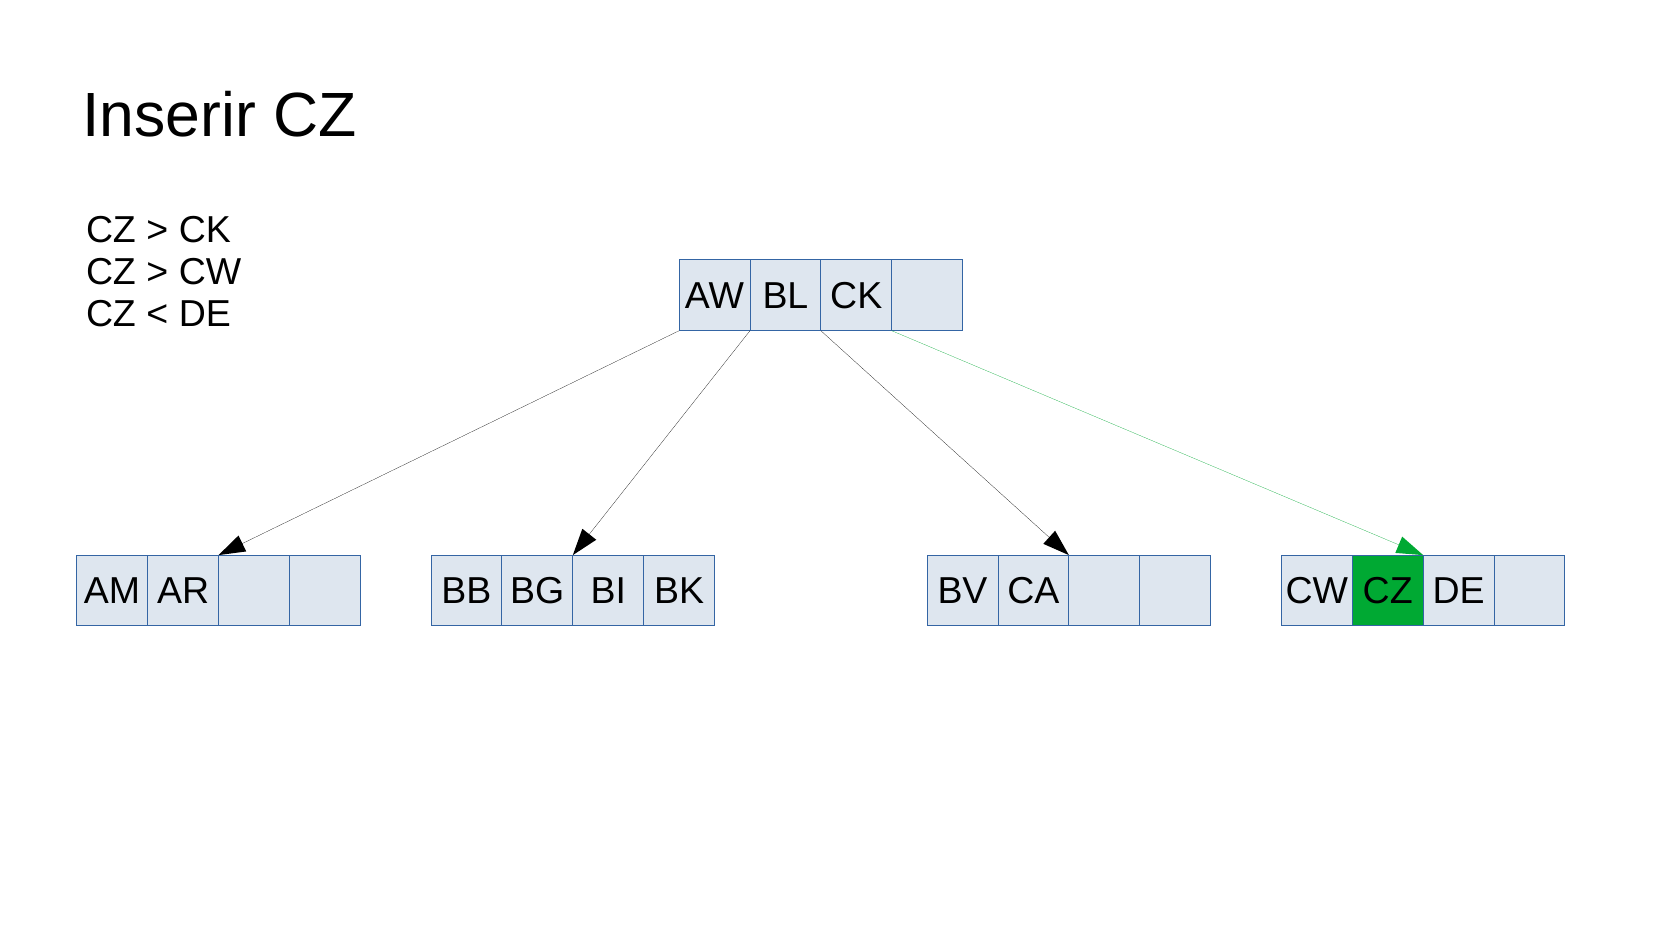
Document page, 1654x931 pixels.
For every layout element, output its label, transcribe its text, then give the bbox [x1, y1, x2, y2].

text_box [891, 259, 963, 331]
text_box BK [643, 555, 715, 626]
text_box CK [820, 259, 891, 331]
text_box CW [1281, 555, 1352, 626]
title Inserir CZ [82, 37, 1571, 193]
text_box BV [927, 555, 998, 626]
text_box BB [431, 555, 501, 626]
text_box AR [147, 555, 218, 626]
text_box AW [679, 259, 750, 331]
text_box [1494, 555, 1565, 626]
text_box DE [1423, 555, 1494, 626]
text_box CZ [1352, 555, 1423, 626]
text_box [218, 555, 361, 626]
text_box CA [998, 555, 1068, 626]
text_box BG [501, 555, 572, 626]
text_box [1068, 555, 1211, 626]
text_box BL [750, 259, 820, 331]
text_box CZ > CK CZ > CW CZ < DE [71, 200, 257, 342]
text_box BI [572, 555, 643, 626]
text_box AM [76, 555, 147, 626]
